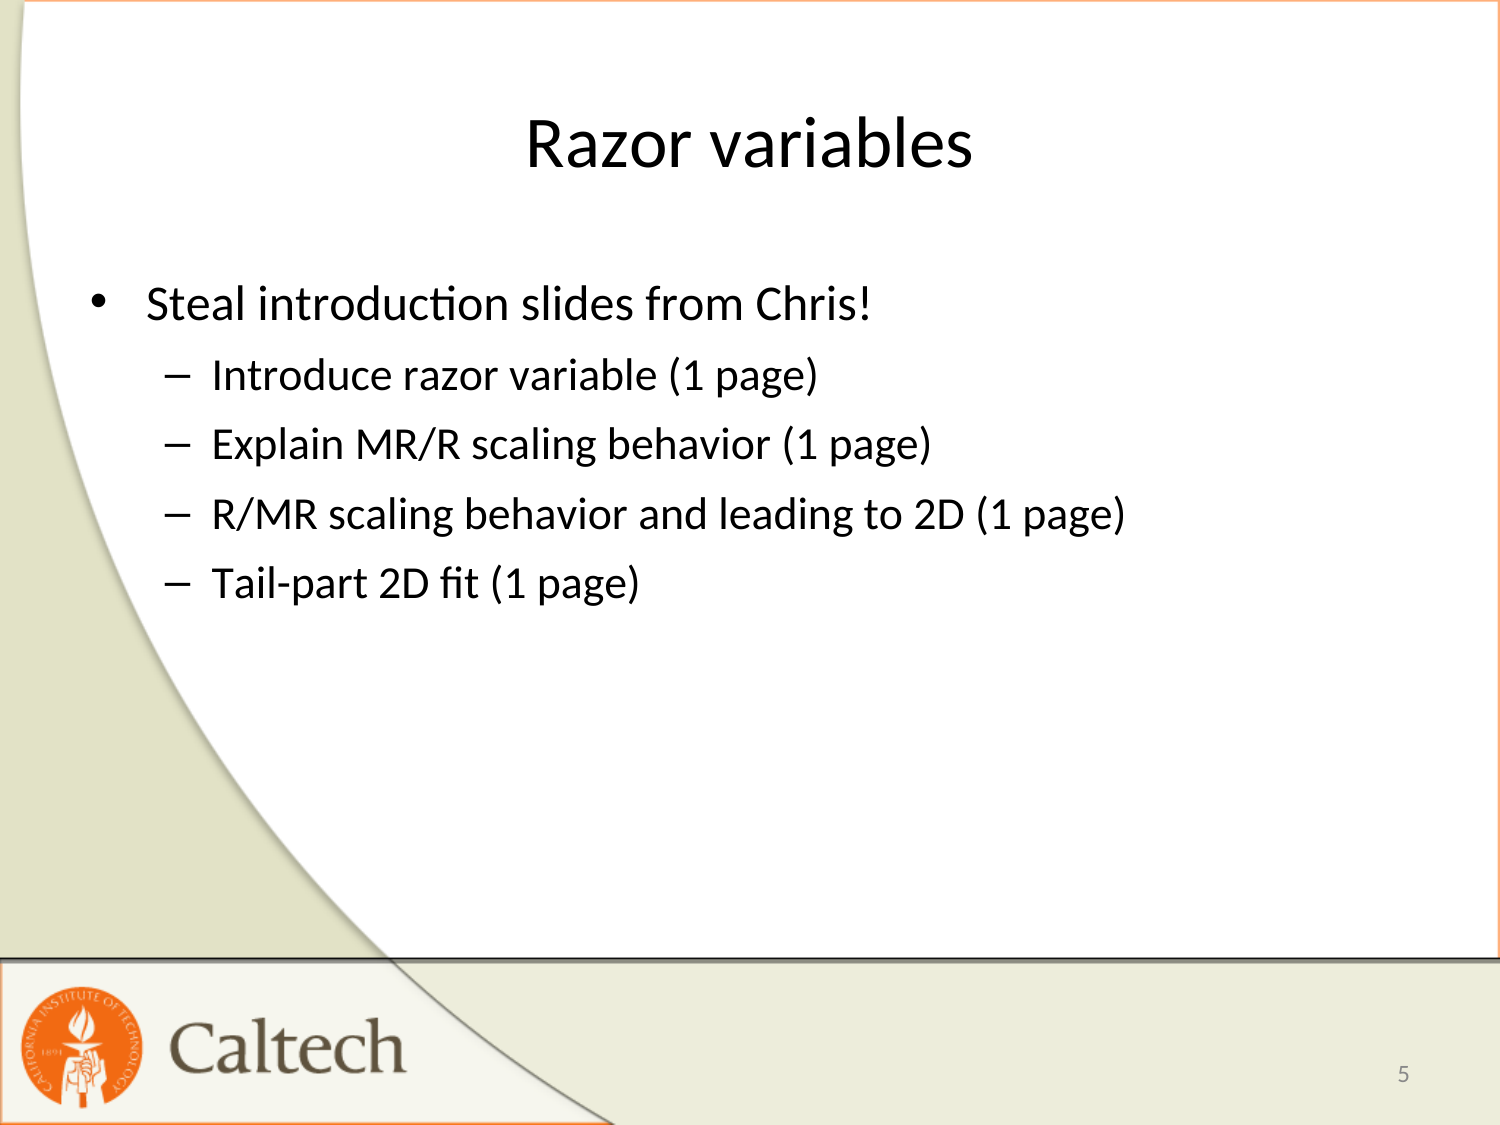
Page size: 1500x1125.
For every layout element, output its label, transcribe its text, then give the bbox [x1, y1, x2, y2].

list Steal introduction slides from Chris! Introduce razor variable (1 page) Explain MR/R scaling behavior (1 page) R/MR scaling behavior and leading to 2D (1 page) Tail-part 2D fit (1 page) [75, 262, 1426, 1006]
picture [0, 0, 1500, 1125]
title Razor variables [75, 20, 1426, 257]
